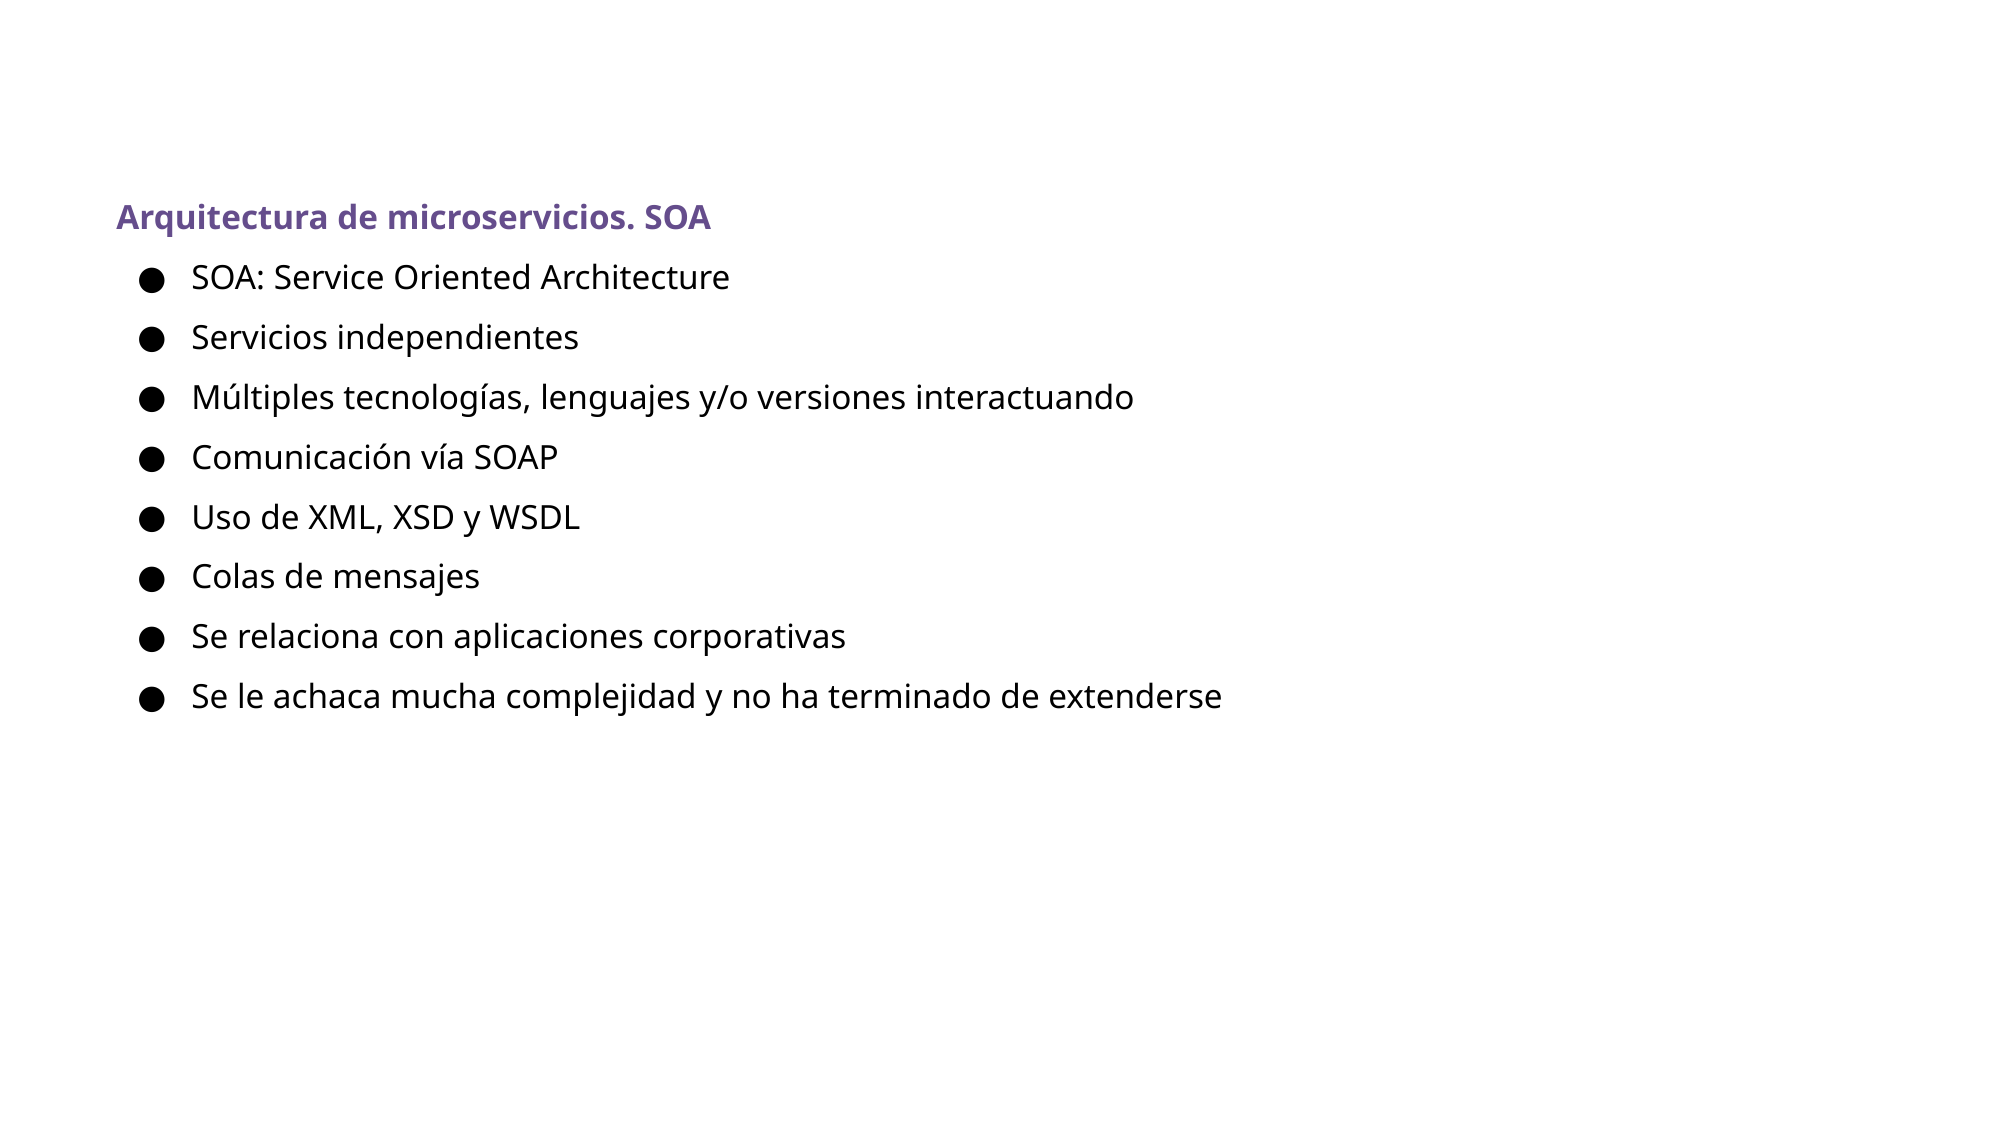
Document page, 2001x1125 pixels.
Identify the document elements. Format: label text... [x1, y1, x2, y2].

text_box Arquitectura de microservicios. SOA SOA: Service Oriented Architecture Servicios independientes Múltiples tecnologías, lenguajes y/o versiones interactuando Comunicación vía SOAP Uso de XML, XSD y WSDL Colas de mensajes Se relaciona con aplicaciones corporativas Se le achaca mucha complejidad y no ha terminado de extenderse [101, 169, 1977, 382]
